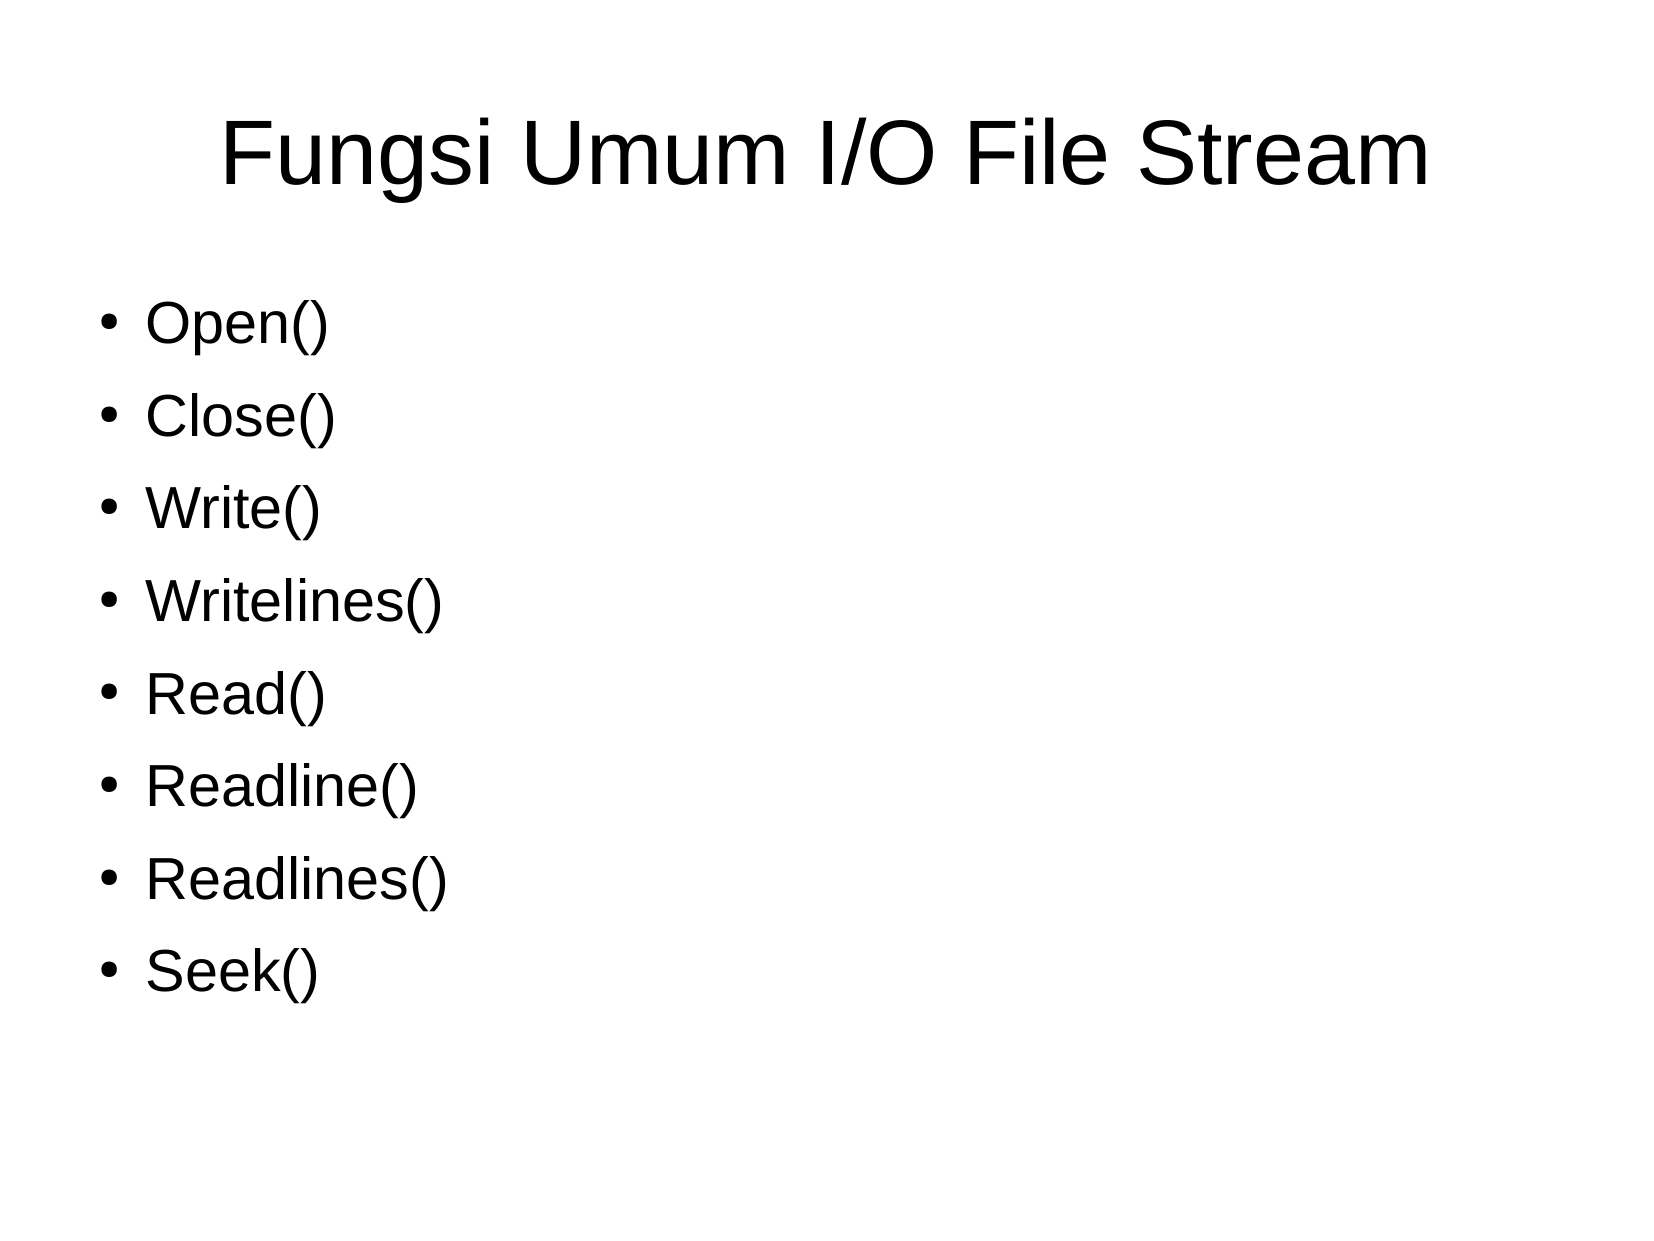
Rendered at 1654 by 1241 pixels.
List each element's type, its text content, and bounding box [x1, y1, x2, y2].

list Open() Close() Write() Writelines() Read() Readline() Readlines() Seek() [82, 290, 1571, 1010]
title Fungsi Umum I/O File Stream [82, 49, 1571, 257]
